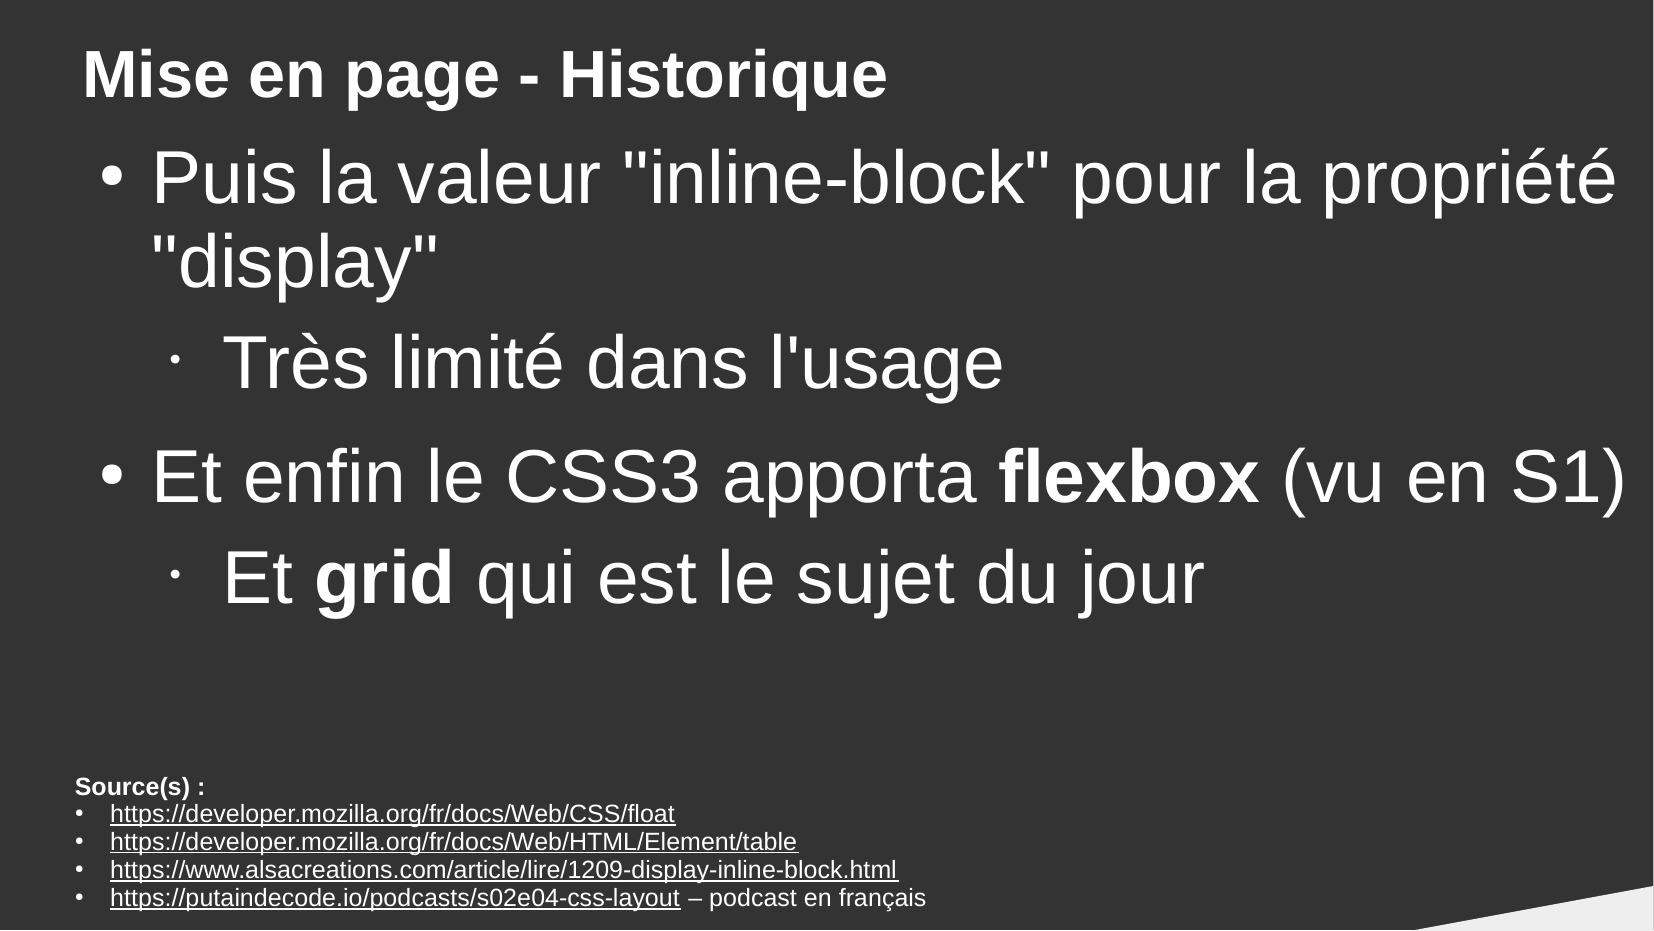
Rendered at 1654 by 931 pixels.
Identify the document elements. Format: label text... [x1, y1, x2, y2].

list Puis la valeur "inline-block" pour la propriété "display" Très limité dans l'usage Et enfin le CSS3 apporta flexbox (vu en S1) Et grid qui est le sujet du jour [80, 135, 1642, 745]
text_box [1409, 885, 1654, 931]
text_box Source(s) : https://developer.mozilla.org/fr/docs/Web/CSS/float https://developer.mozilla.org/fr/docs/Web/HTML/Element/table https://www.alsacreations.com/article/lire/1209-display-inline-block.html https://putaindecode.io/podcasts/s02e04-css-layout – podcast en français [60, 764, 1546, 920]
title Mise en page - Historique [82, 37, 1571, 114]
